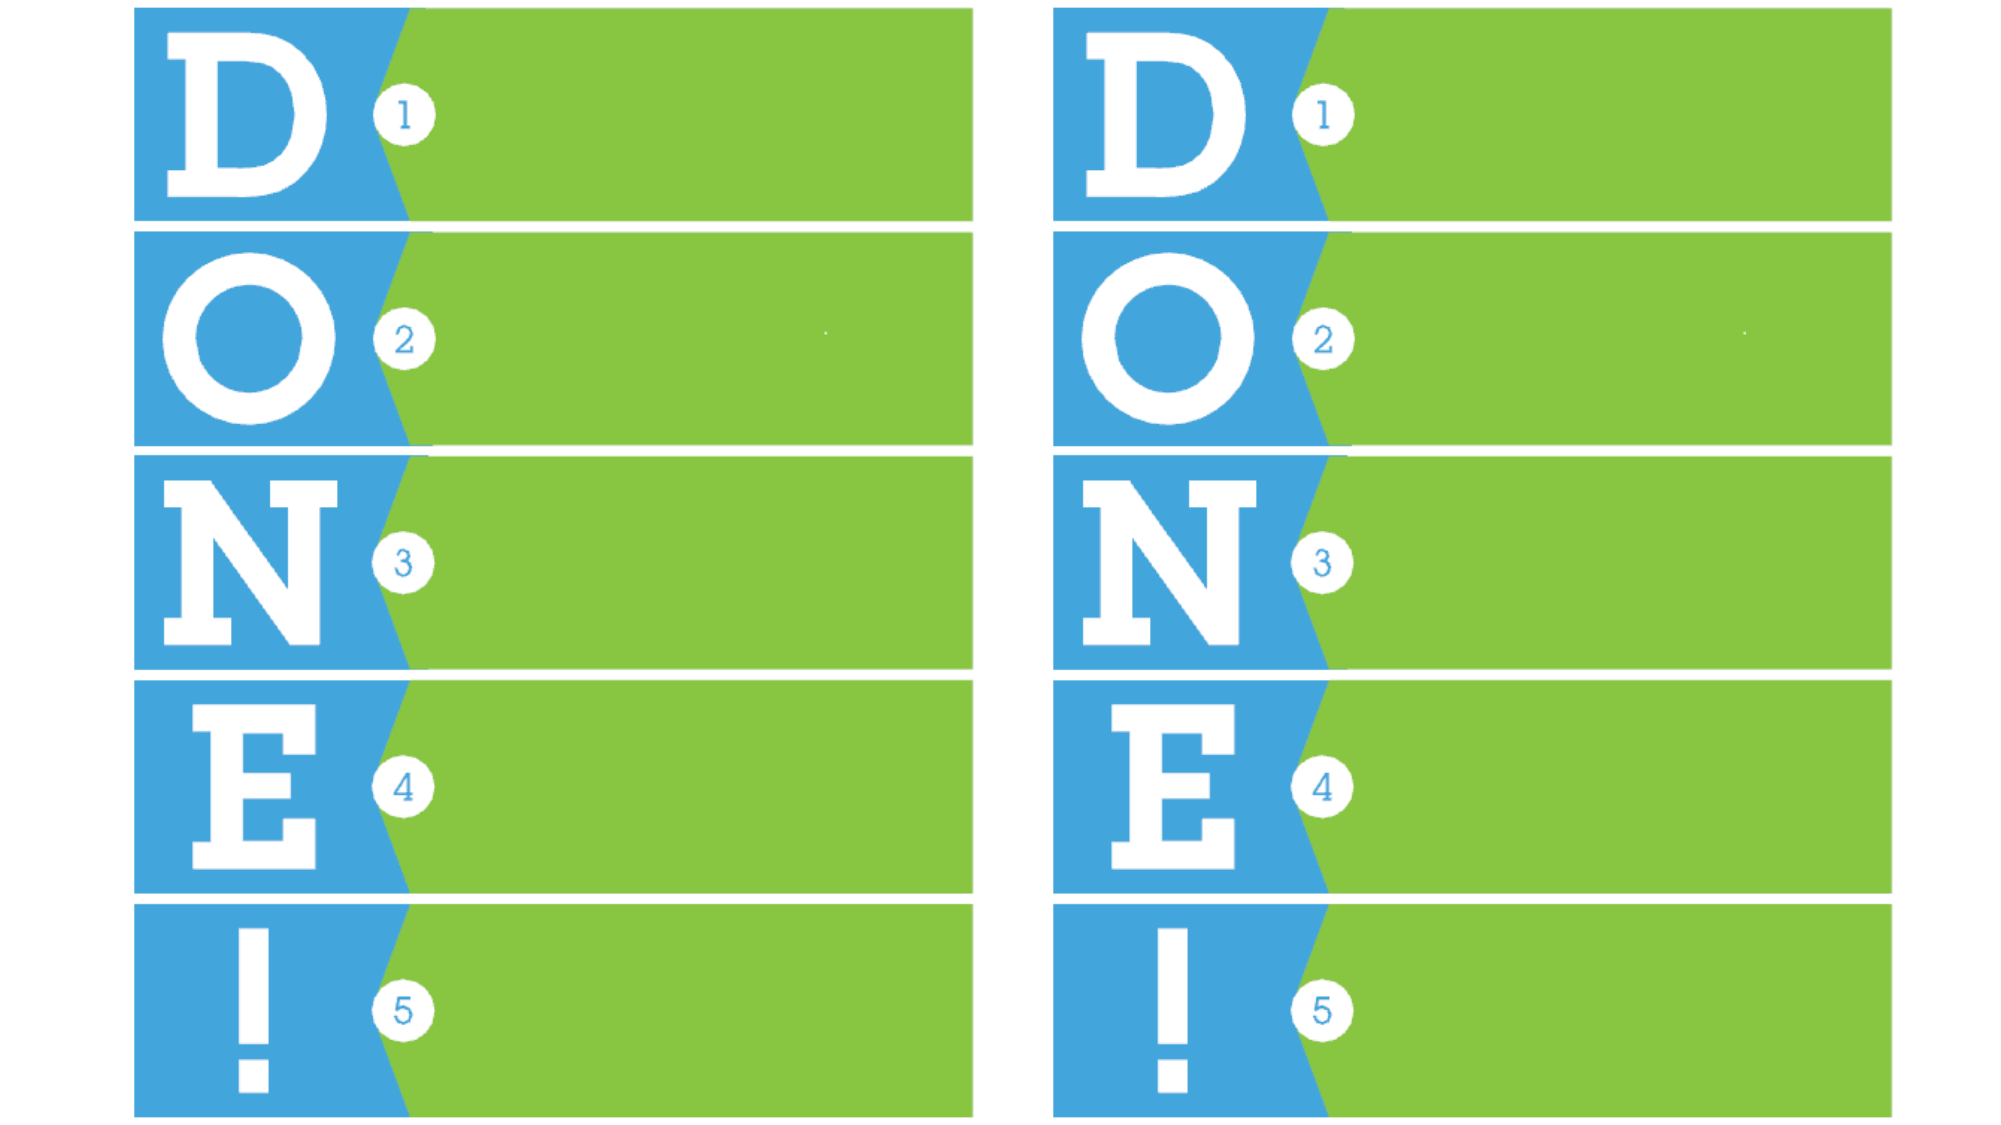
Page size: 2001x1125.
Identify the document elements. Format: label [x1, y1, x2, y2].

picture [1046, 0, 1900, 1125]
picture [127, 0, 981, 1125]
